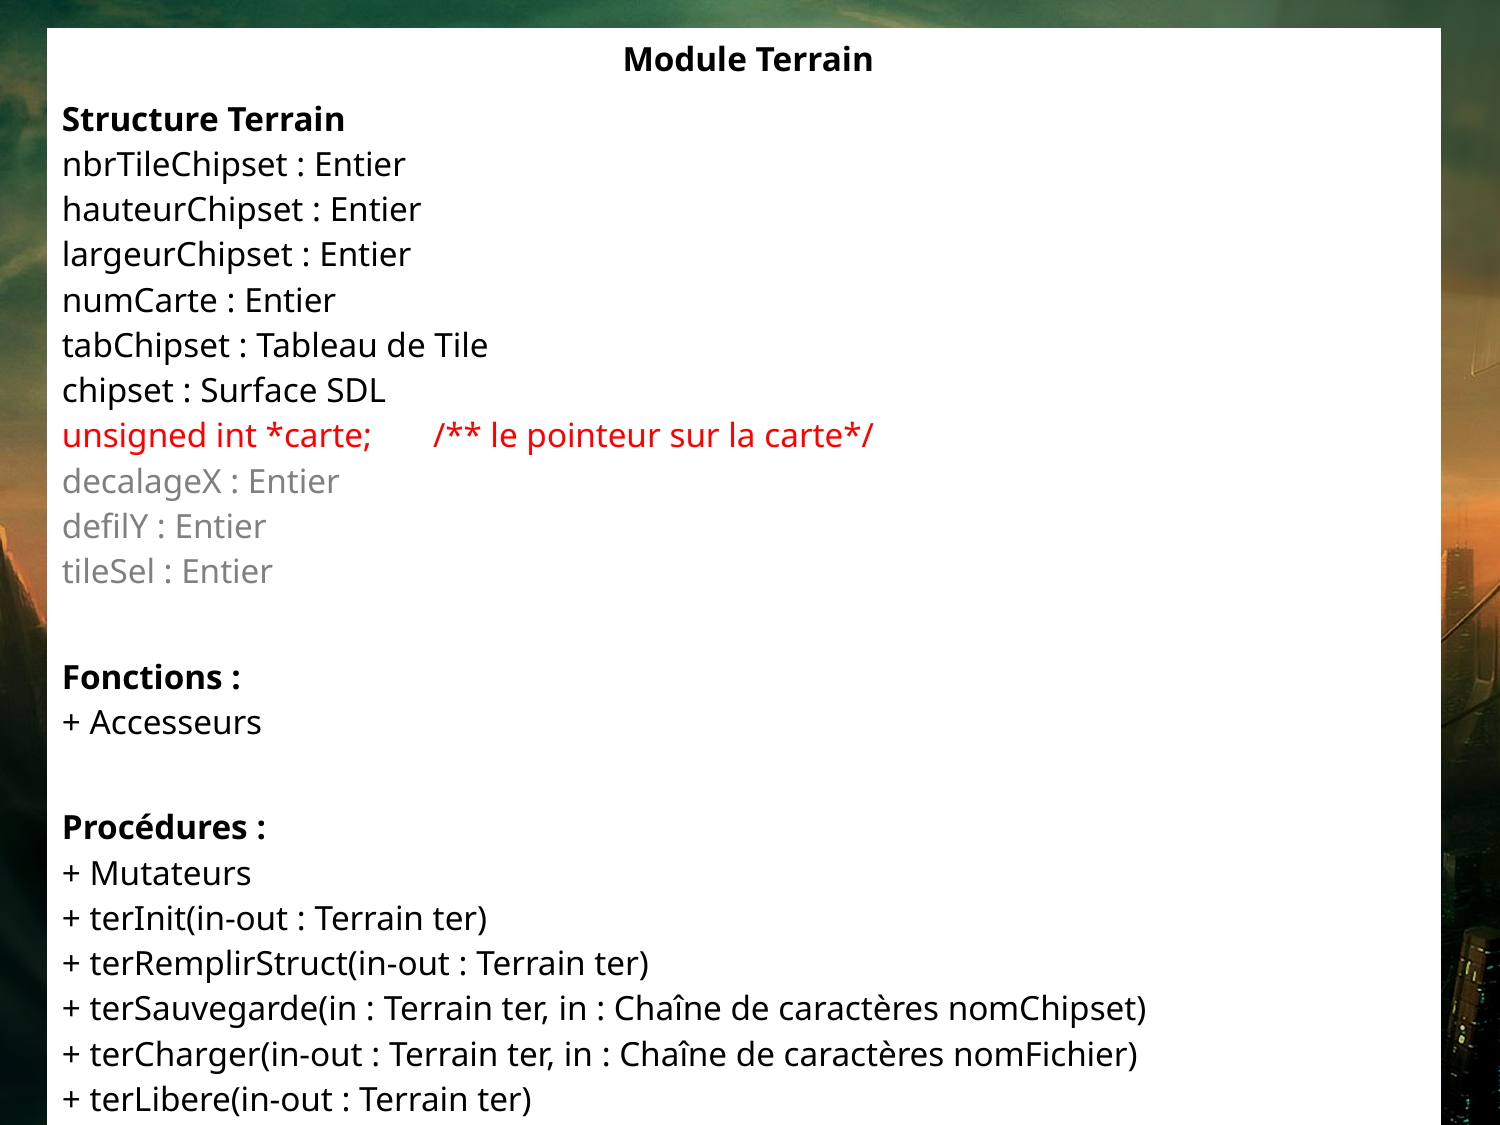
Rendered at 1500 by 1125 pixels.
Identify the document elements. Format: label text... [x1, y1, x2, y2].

table_cell Structure Terrain nbrTileChipset : Entier hauteurChipset : Entier largeurChipset : Entier numCarte : Entier tabChipset : Tableau de Tile chipset : Surface SDL unsigned int *carte; /** le pointeur sur la carte*/ decalageX : Entier defilY : Entier tileSel : Entier [47, 88, 1441, 646]
picture [0, 0, 1500, 1125]
table_header Module Terrain [47, 28, 1441, 88]
table_cell Procédures : + Mutateurs + terInit(in-out : Terrain ter) + terRemplirStruct(in-out : Terrain ter) + terSauvegarde(in : Terrain ter, in : Chaîne de caractères nomChipset) + terCharger(in-out : Terrain ter, in : Chaîne de caractères nomFichier) + terLibere(in-out : Terrain ter) [47, 797, 1441, 1125]
table_cell Fonctions : + Accesseurs [47, 646, 1441, 797]
